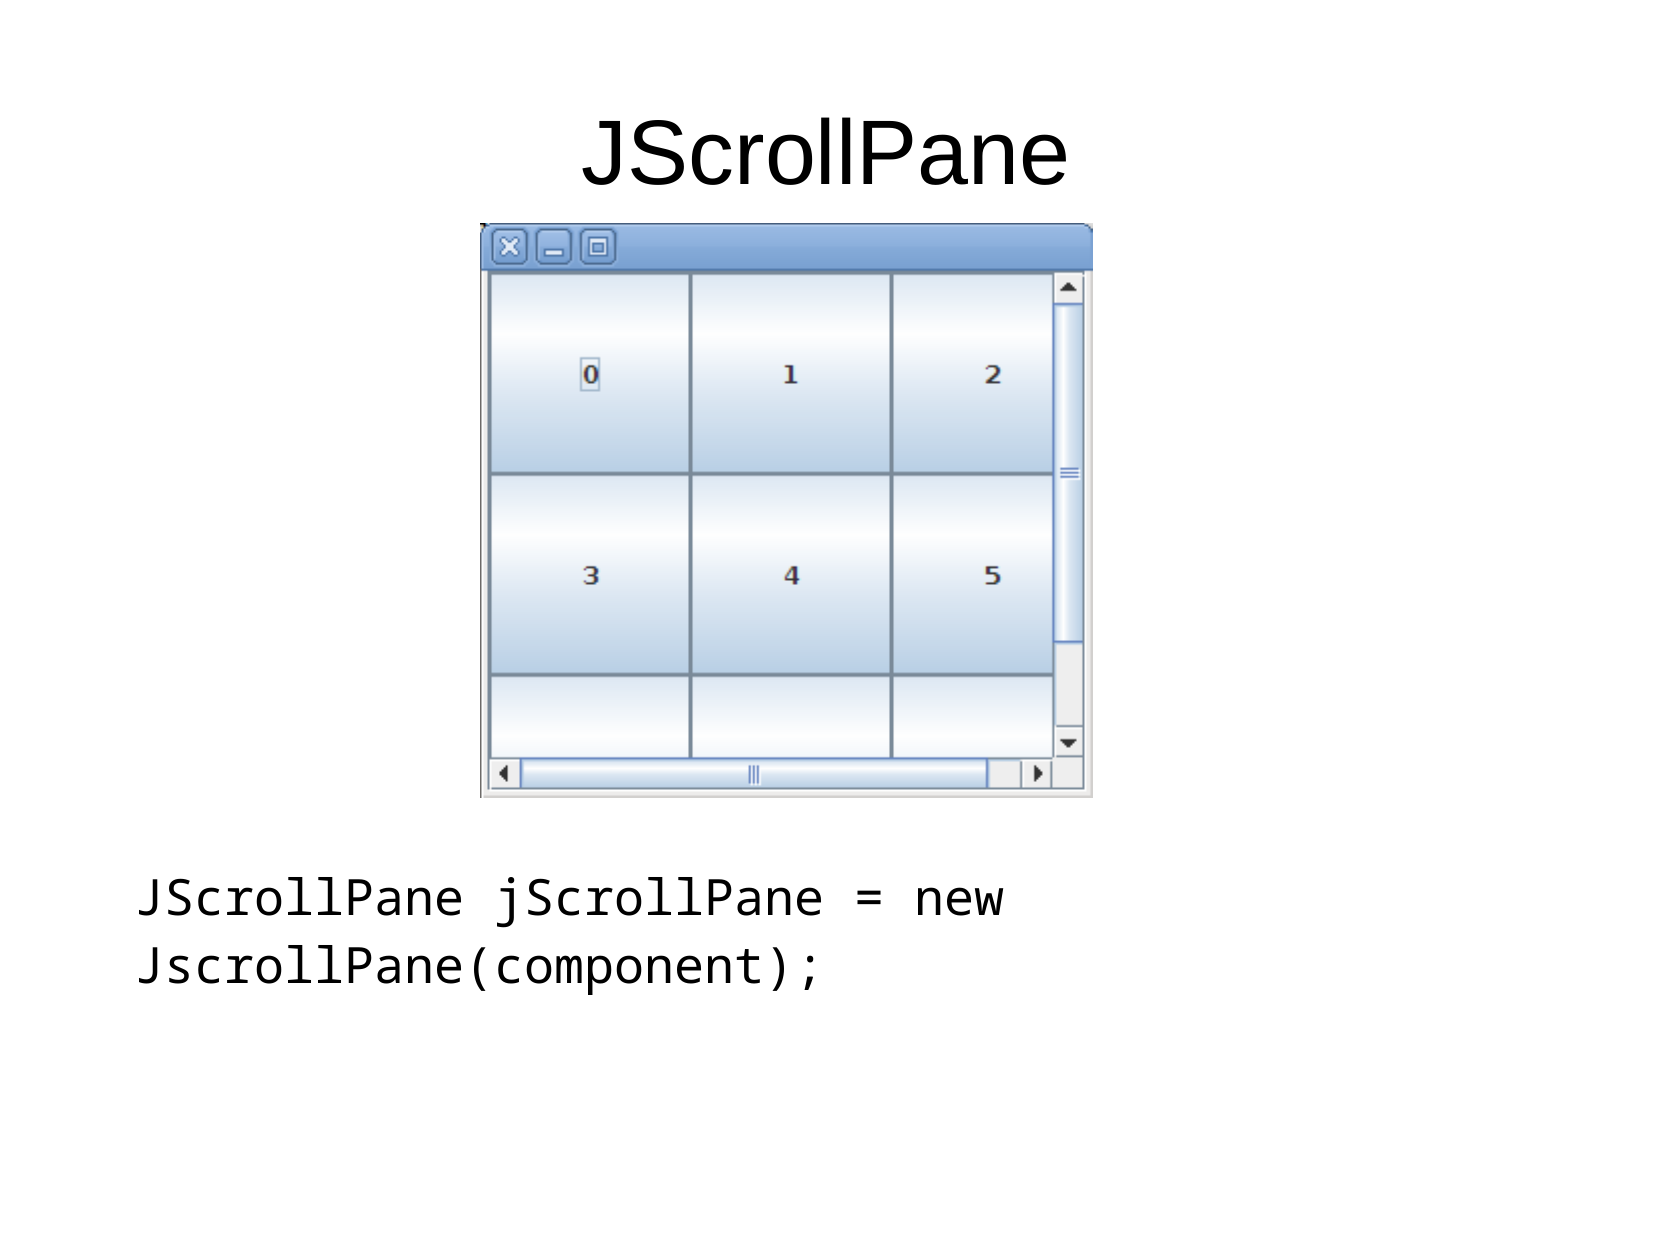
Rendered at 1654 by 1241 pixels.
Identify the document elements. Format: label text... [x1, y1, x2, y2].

subtitle JScrollPane jScrollPane = new JscrollPane(component); [134, 247, 1506, 1067]
title JScrollPane [82, 49, 1571, 257]
picture [480, 223, 1093, 798]
